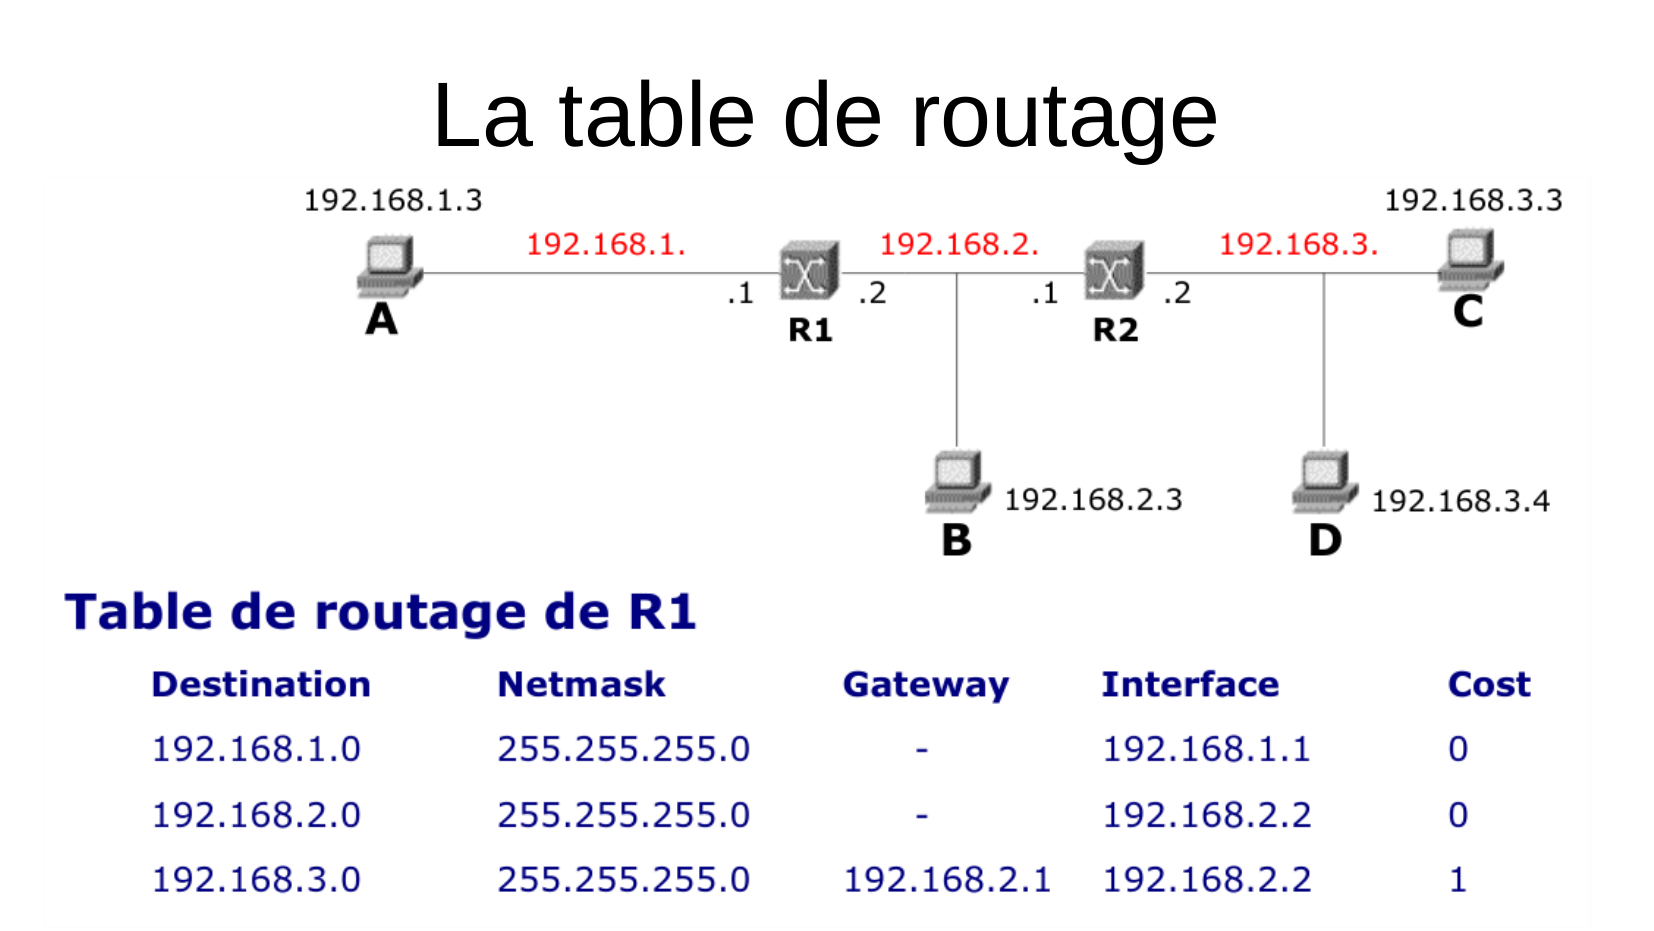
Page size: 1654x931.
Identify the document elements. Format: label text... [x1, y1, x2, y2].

picture [44, 177, 1594, 930]
title La table de routage [82, 37, 1571, 177]
